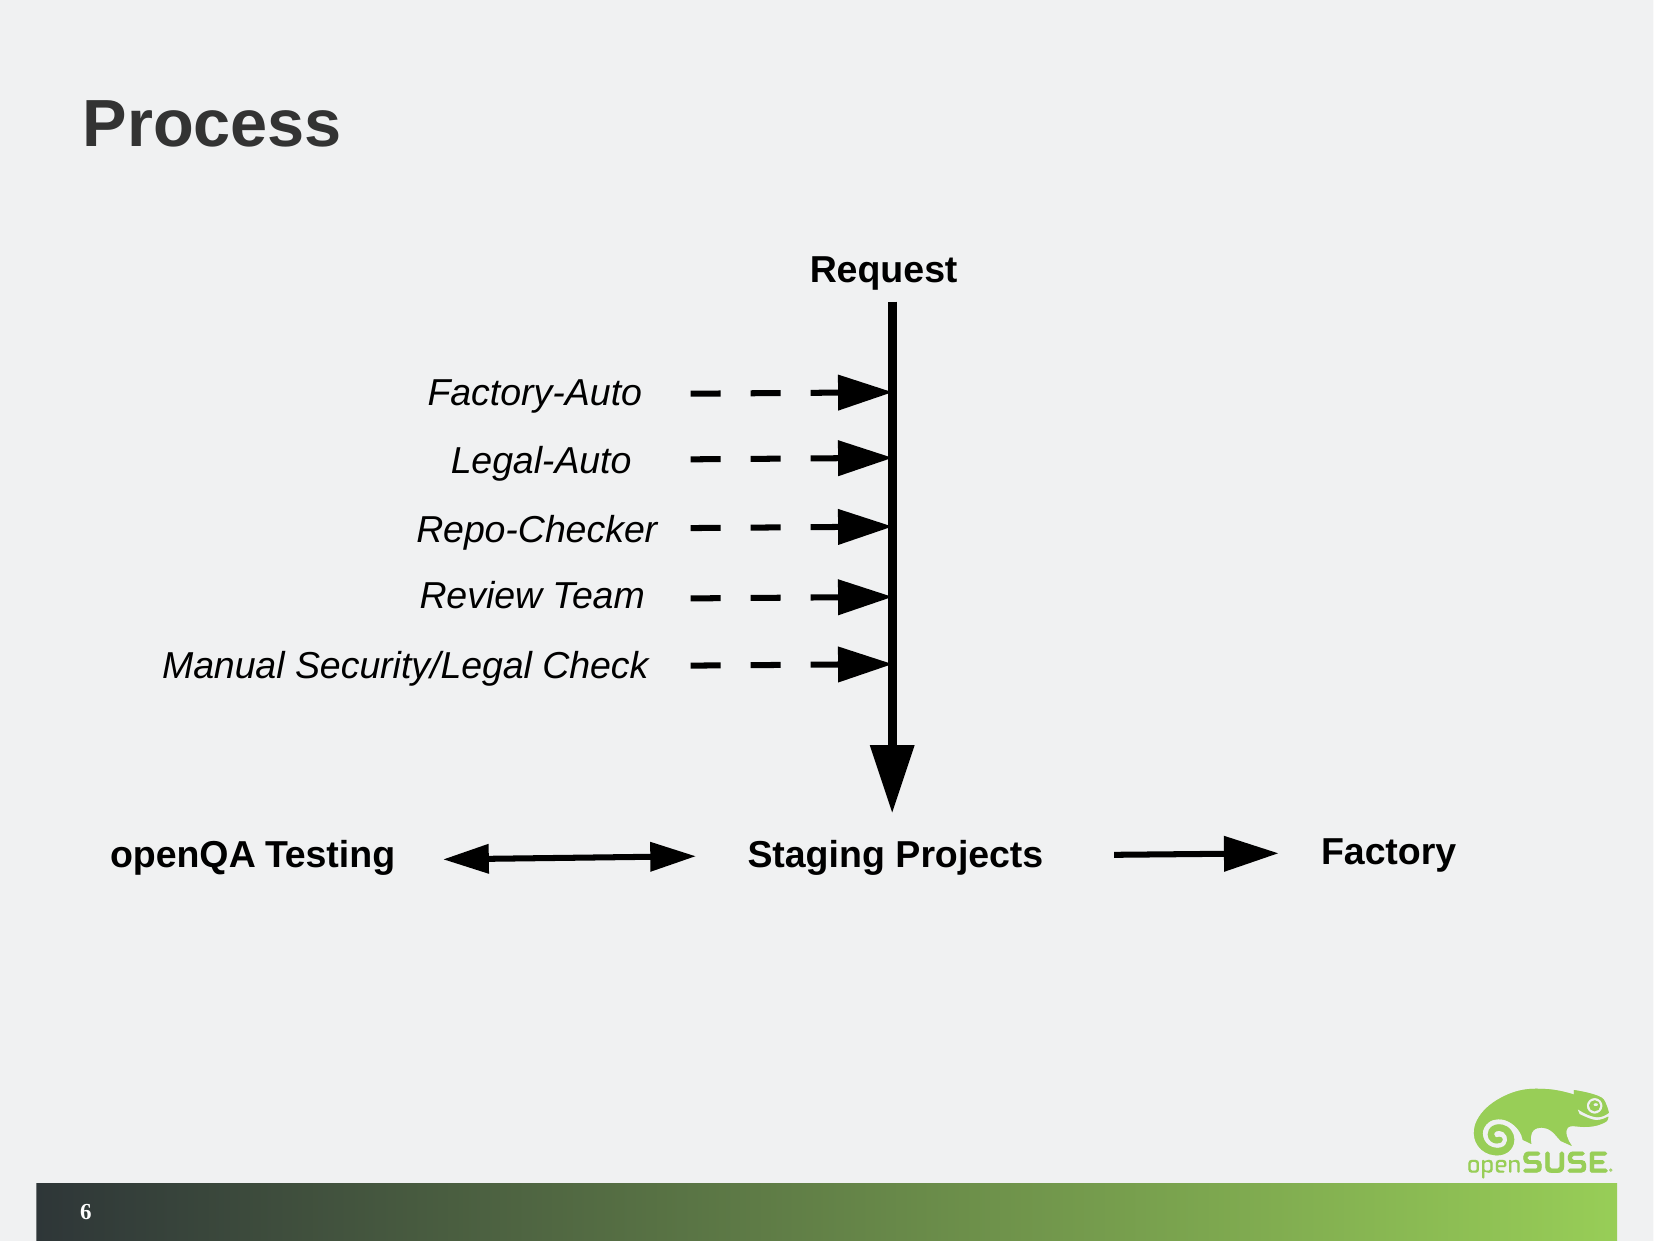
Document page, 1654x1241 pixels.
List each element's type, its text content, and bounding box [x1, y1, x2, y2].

text_box Factory [1306, 823, 1472, 881]
text_box Repo-Checker [401, 501, 673, 559]
text_box openQA Testing [95, 826, 411, 884]
picture [0, 0, 1654, 1241]
text_box Factory-Auto [412, 364, 657, 421]
title Process [82, 49, 1571, 198]
text_box Legal-Auto [436, 431, 647, 489]
text_box Manual Security/Legal Check [147, 637, 664, 695]
text_box Review Team [404, 567, 660, 624]
text_box Staging Projects [732, 826, 1072, 884]
text_box Request [795, 240, 1001, 298]
